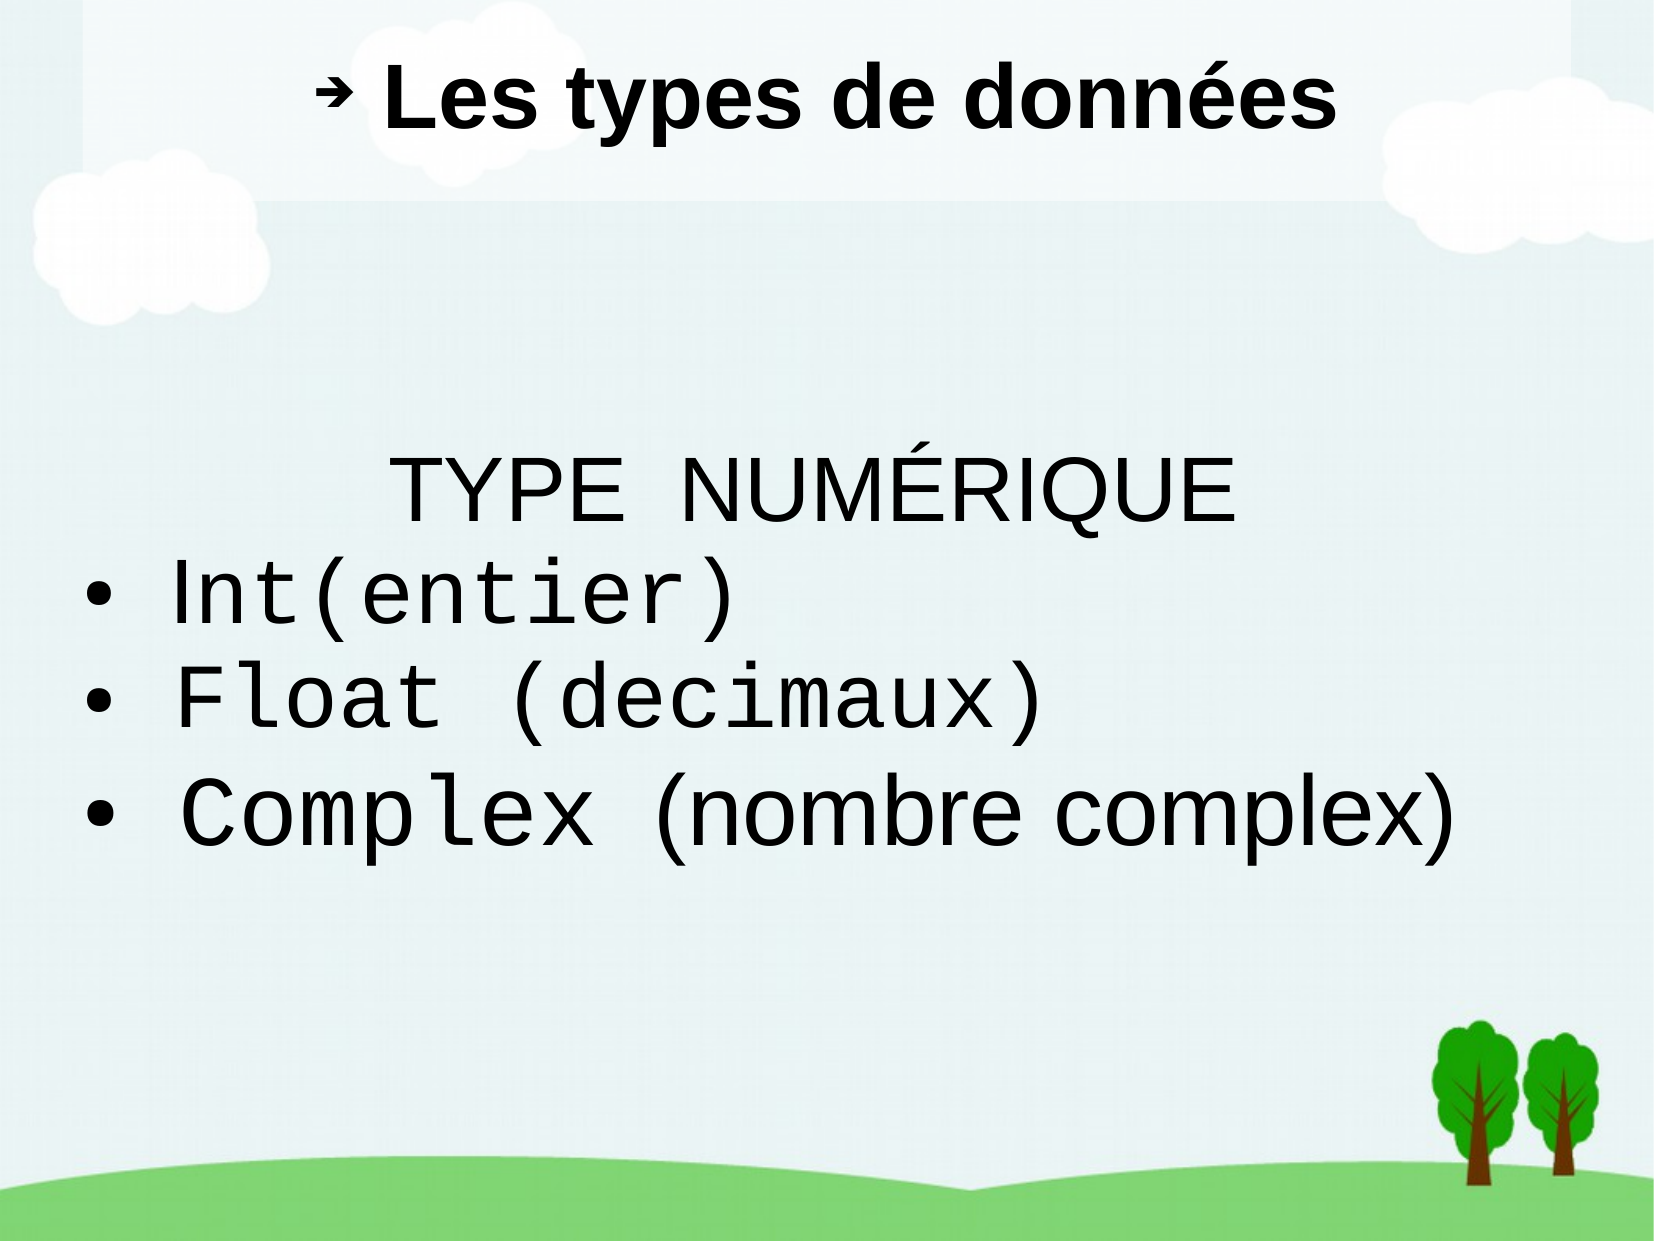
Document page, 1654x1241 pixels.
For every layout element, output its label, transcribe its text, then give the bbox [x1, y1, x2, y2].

title Les types de données [82, 0, 1571, 201]
picture [0, 0, 1654, 1241]
subtitle TYPE NUMÉRIQUE Int(entier) Float (decimaux) Complex (nombre complex) [82, 296, 1571, 1093]
